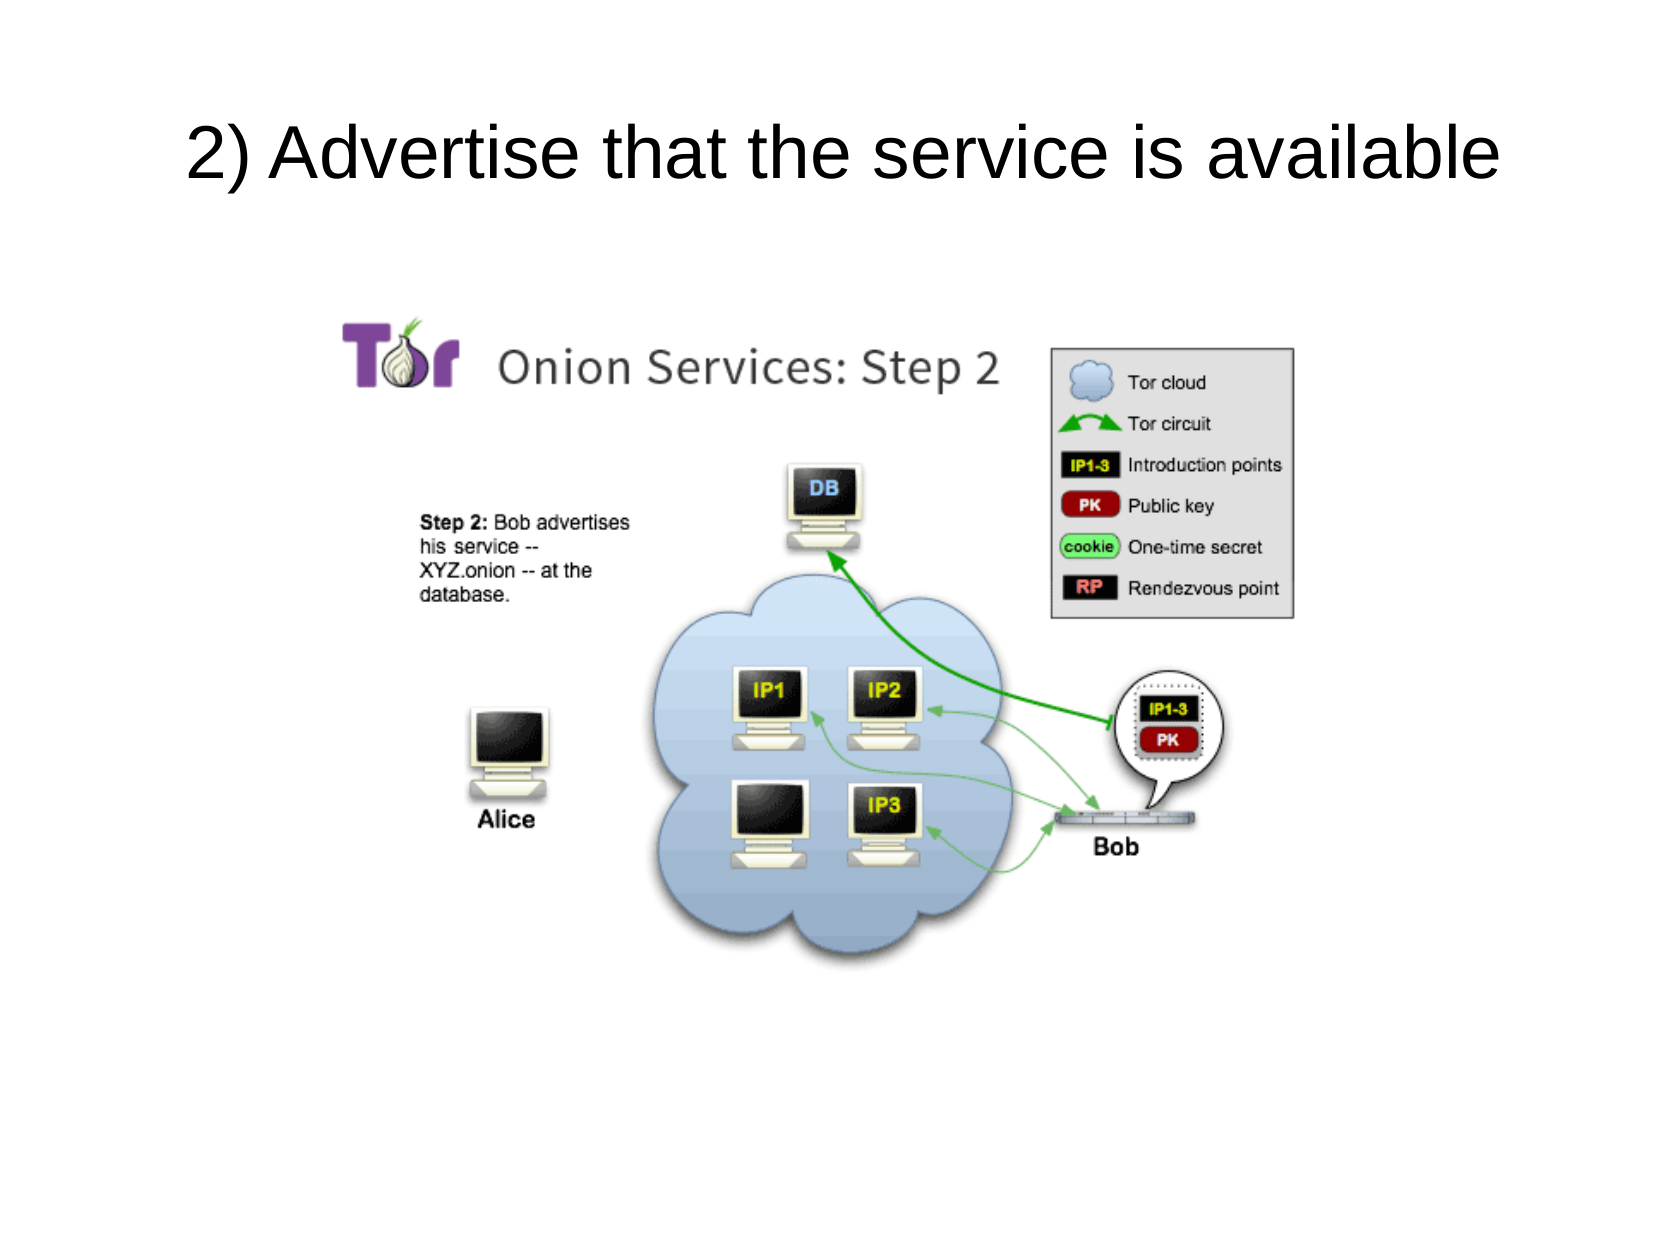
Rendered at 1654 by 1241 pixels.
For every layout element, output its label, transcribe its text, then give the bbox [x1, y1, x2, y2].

picture [312, 290, 1341, 1010]
title 2) Advertise that the service is available [82, 49, 1571, 257]
